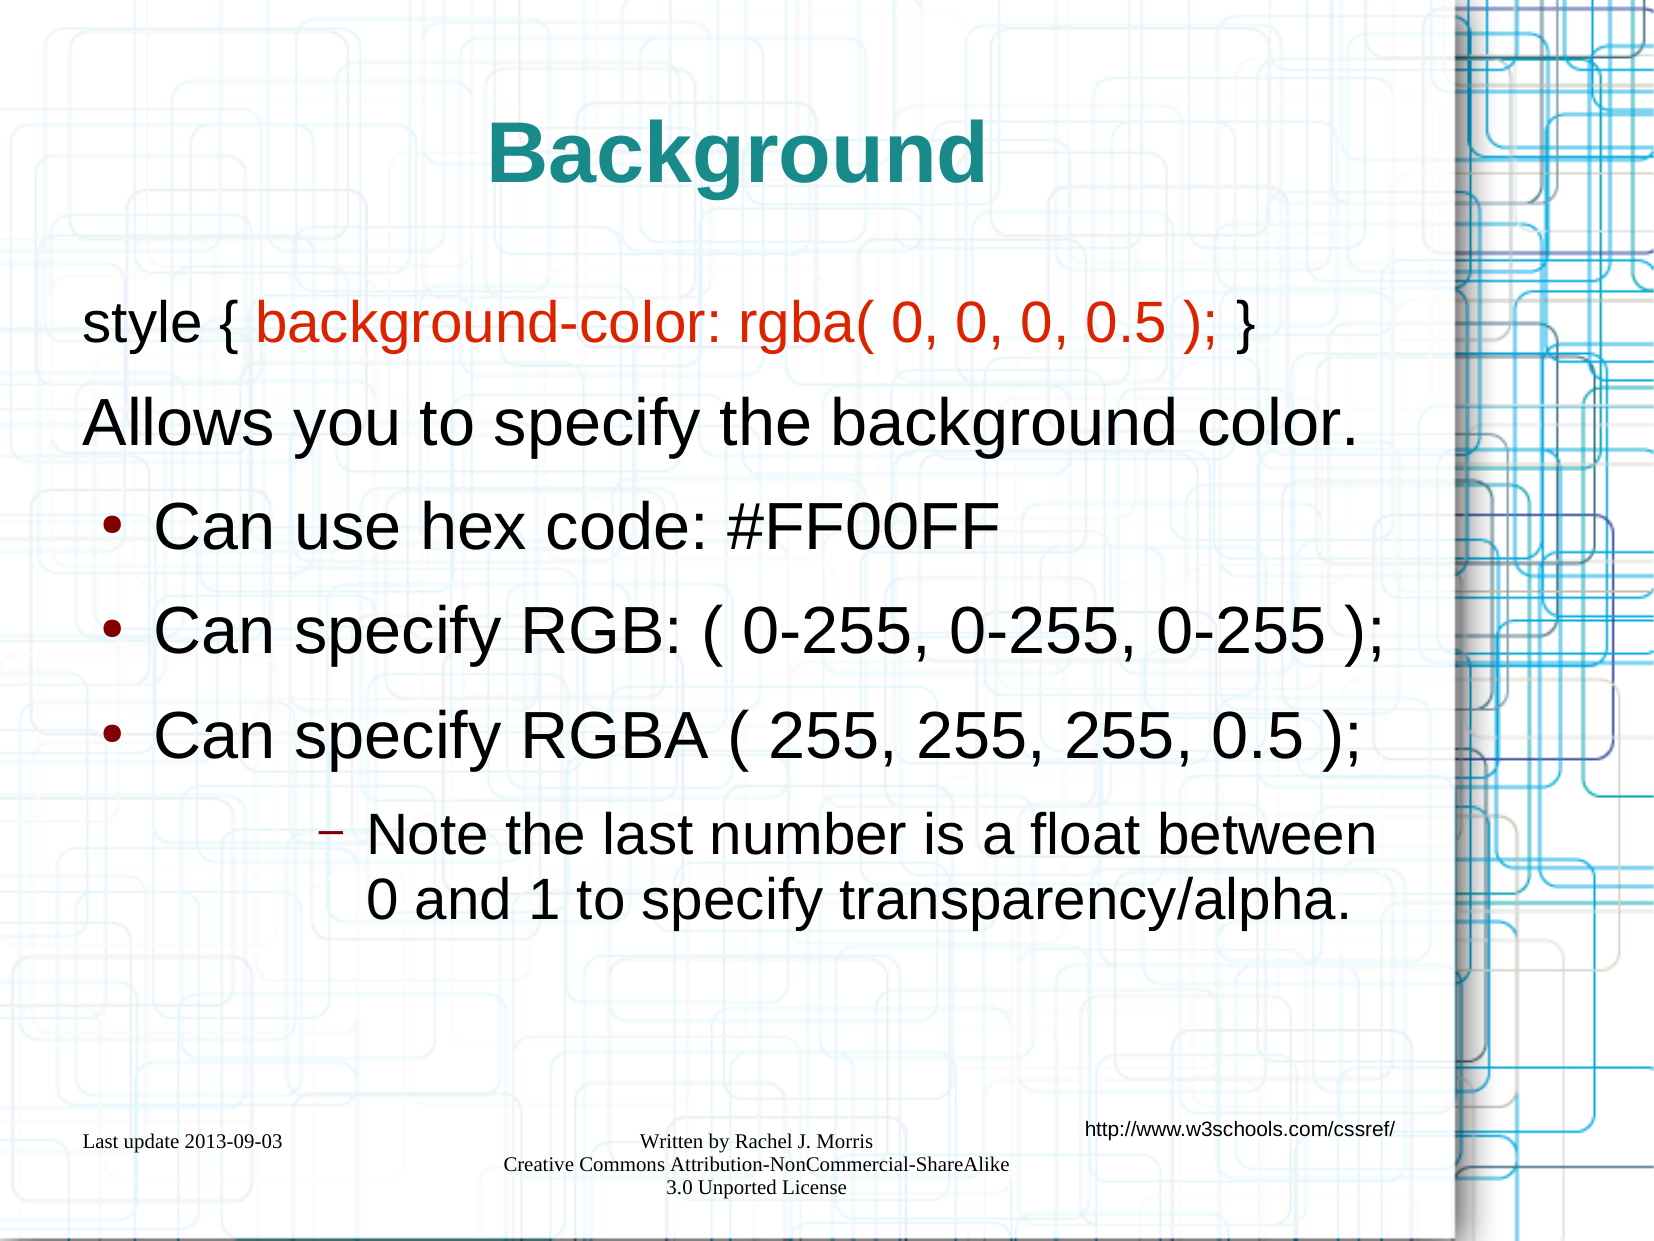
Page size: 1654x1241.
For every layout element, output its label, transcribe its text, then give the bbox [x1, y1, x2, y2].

text_box http://www.w3schools.com/cssref/ [1050, 1110, 1411, 1149]
list style { background-color: rgba( 0, 0, 0, 0.5 ); } Allows you to specify the background color. Can use hex code: #FF00FF Can specify RGB: ( 0-255, 0-255, 0-255 ); Can specify RGBA ( 255, 255, 255, 0.5 ); Note the last number is a float between 0 and 1 to specify transparency/alpha. [82, 290, 1418, 1010]
picture [0, 0, 1654, 1241]
title Background [59, 49, 1418, 257]
